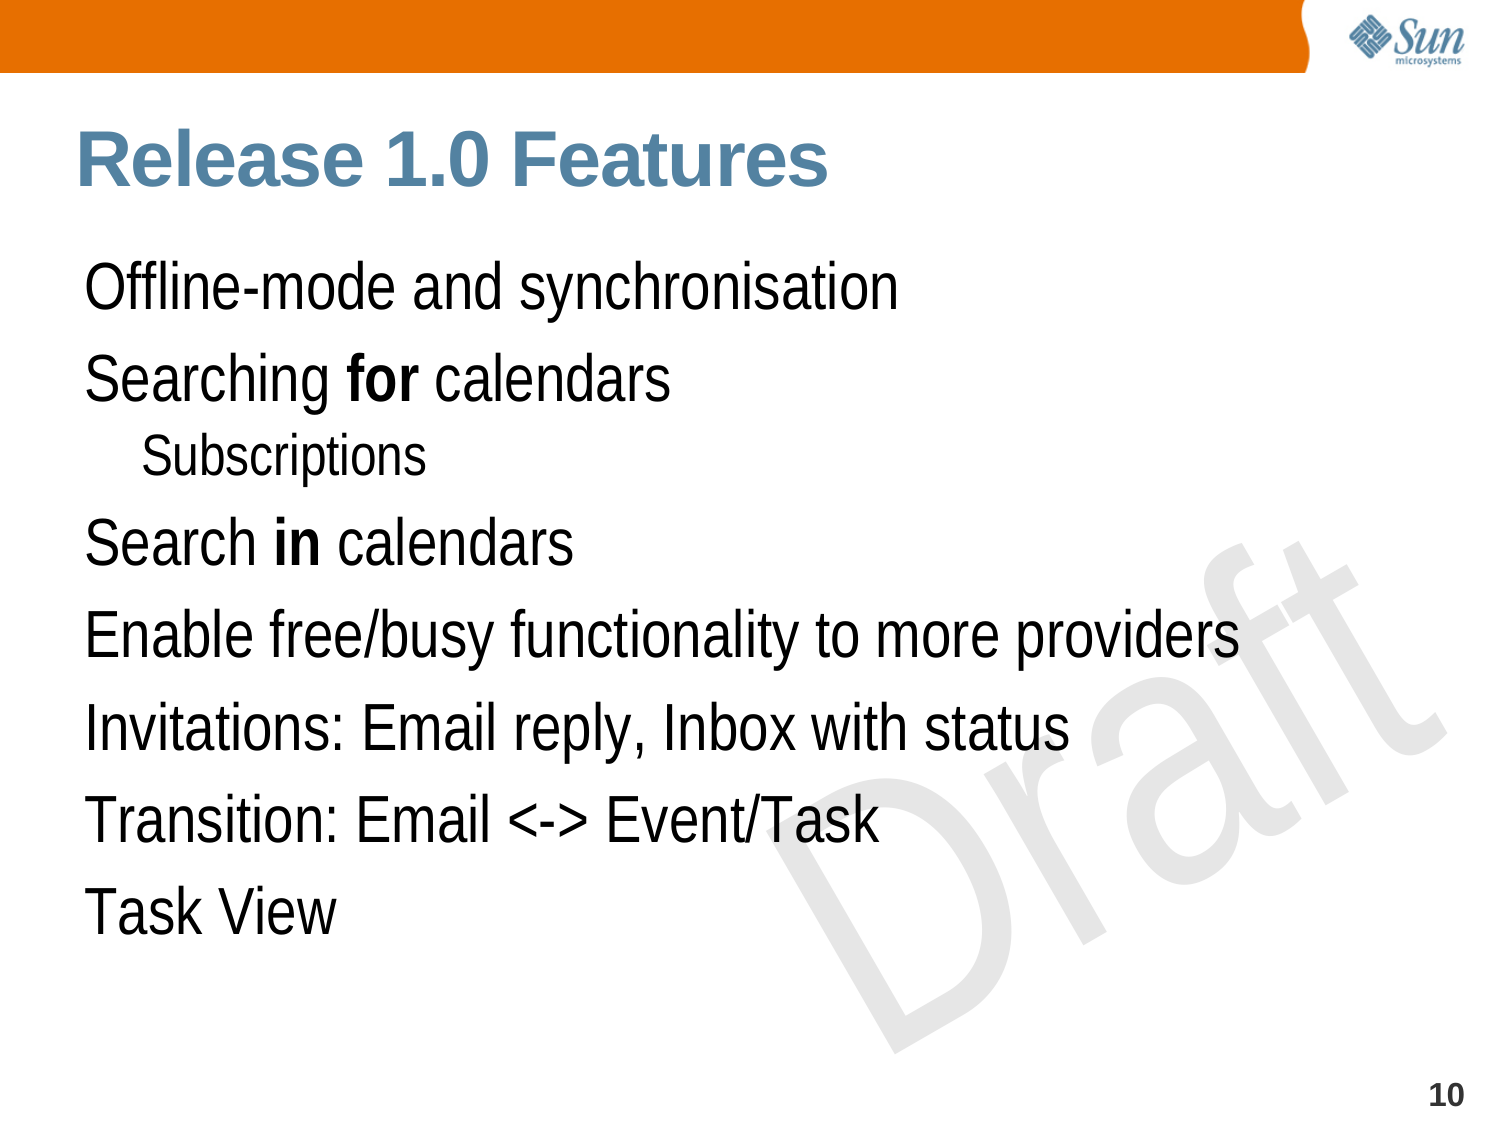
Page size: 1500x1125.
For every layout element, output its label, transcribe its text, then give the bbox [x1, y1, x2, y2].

picture [0, 0, 1500, 73]
title Release 1.0 Features [75, 123, 1437, 227]
list Offline-mode and synchronisation Searching for calendars Subscriptions Search in calendars Enable free/busy functionality to more providers Invitations: Email reply, Inbox with status Transition: Email <-> Event/Task Task View [64, 257, 1402, 953]
